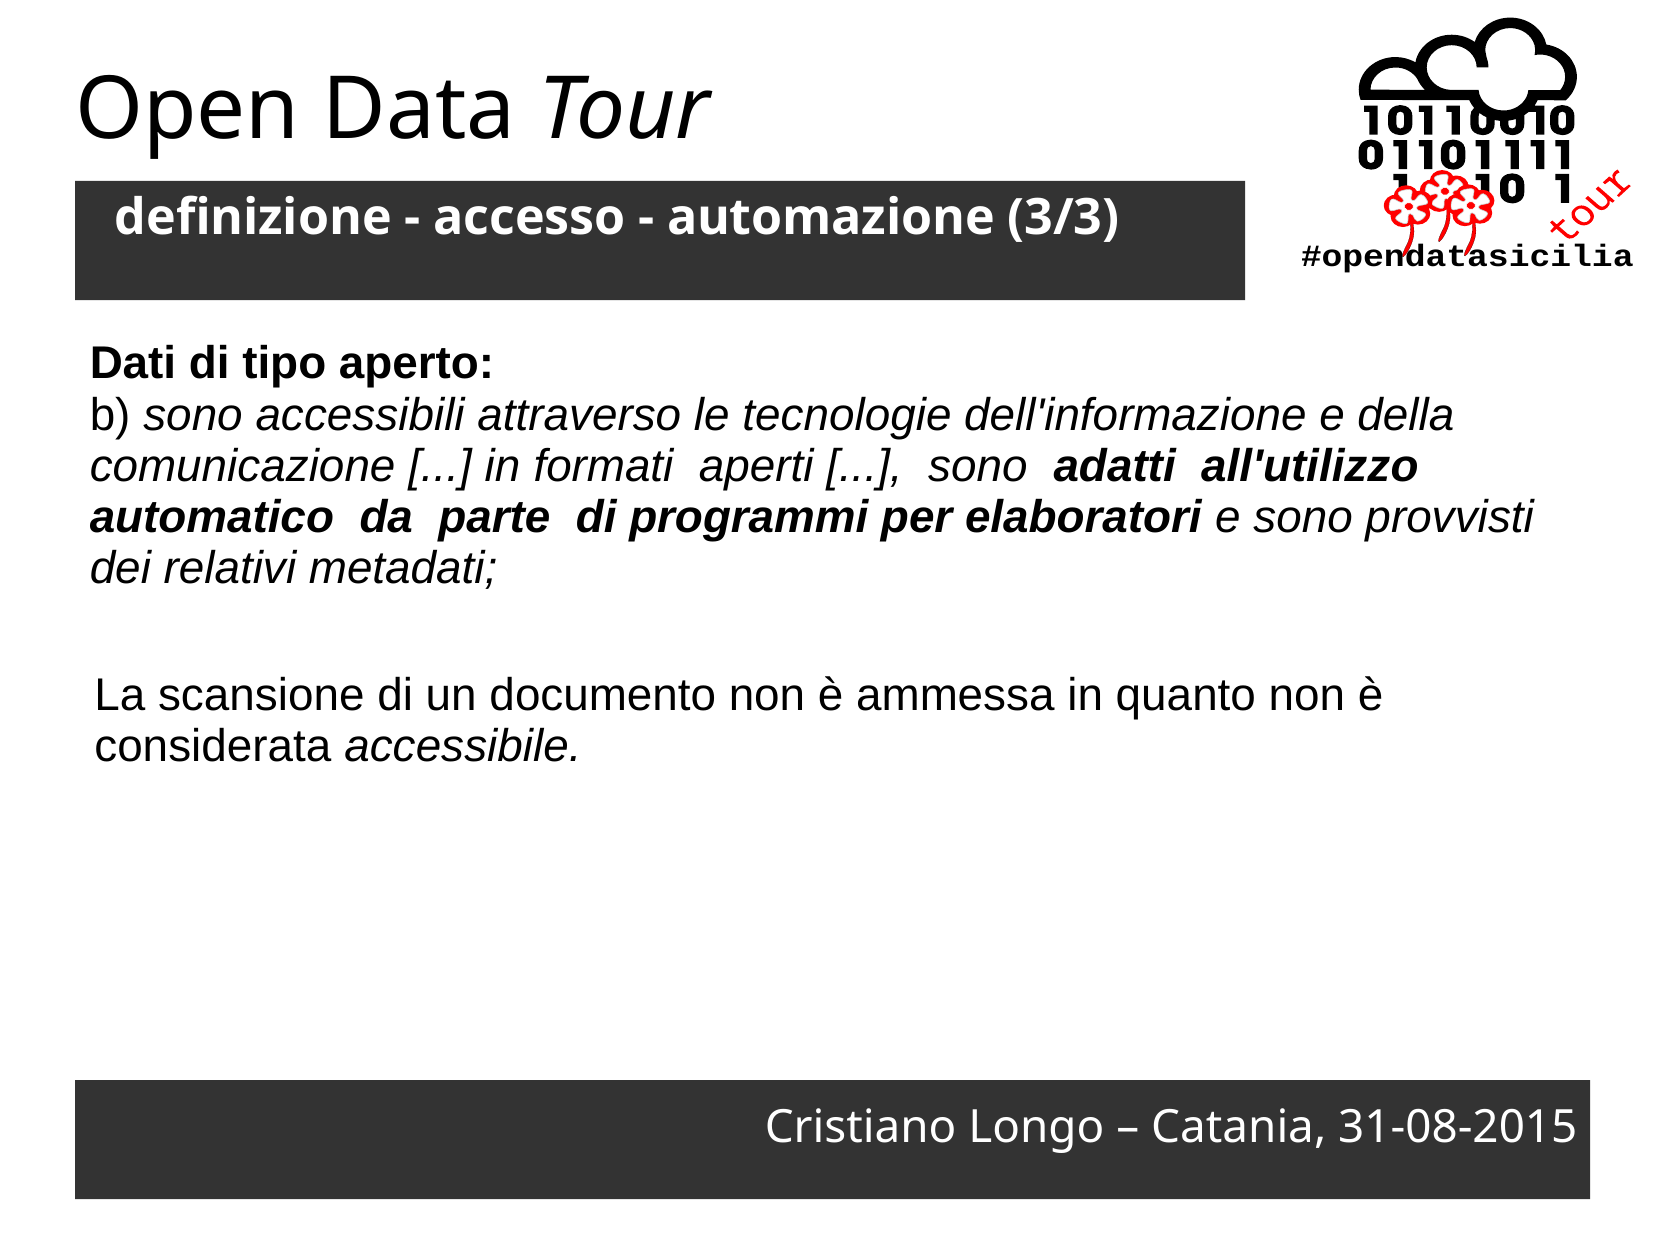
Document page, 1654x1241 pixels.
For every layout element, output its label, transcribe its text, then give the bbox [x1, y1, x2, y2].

list Open Data Tour [75, 45, 1246, 165]
list definizione - accesso - automazione (3/3) [75, 180, 1246, 301]
text_box Dati di tipo aperto: b) sono accessibili attraverso le tecnologie dell'informazione e della comunicazione [...] in formati aperti [...], sono adatti all'utilizzo automatico da parte di programmi per elaboratori e sono provvisti dei relativi metadati; [75, 330, 1561, 602]
text_box La scansione di un documento non è ammessa in quanto non è considerata accessibile. [79, 661, 1580, 971]
list Cristiano Longo – Catania, 31-08-2015 [75, 1080, 1591, 1200]
picture [1302, 17, 1633, 273]
